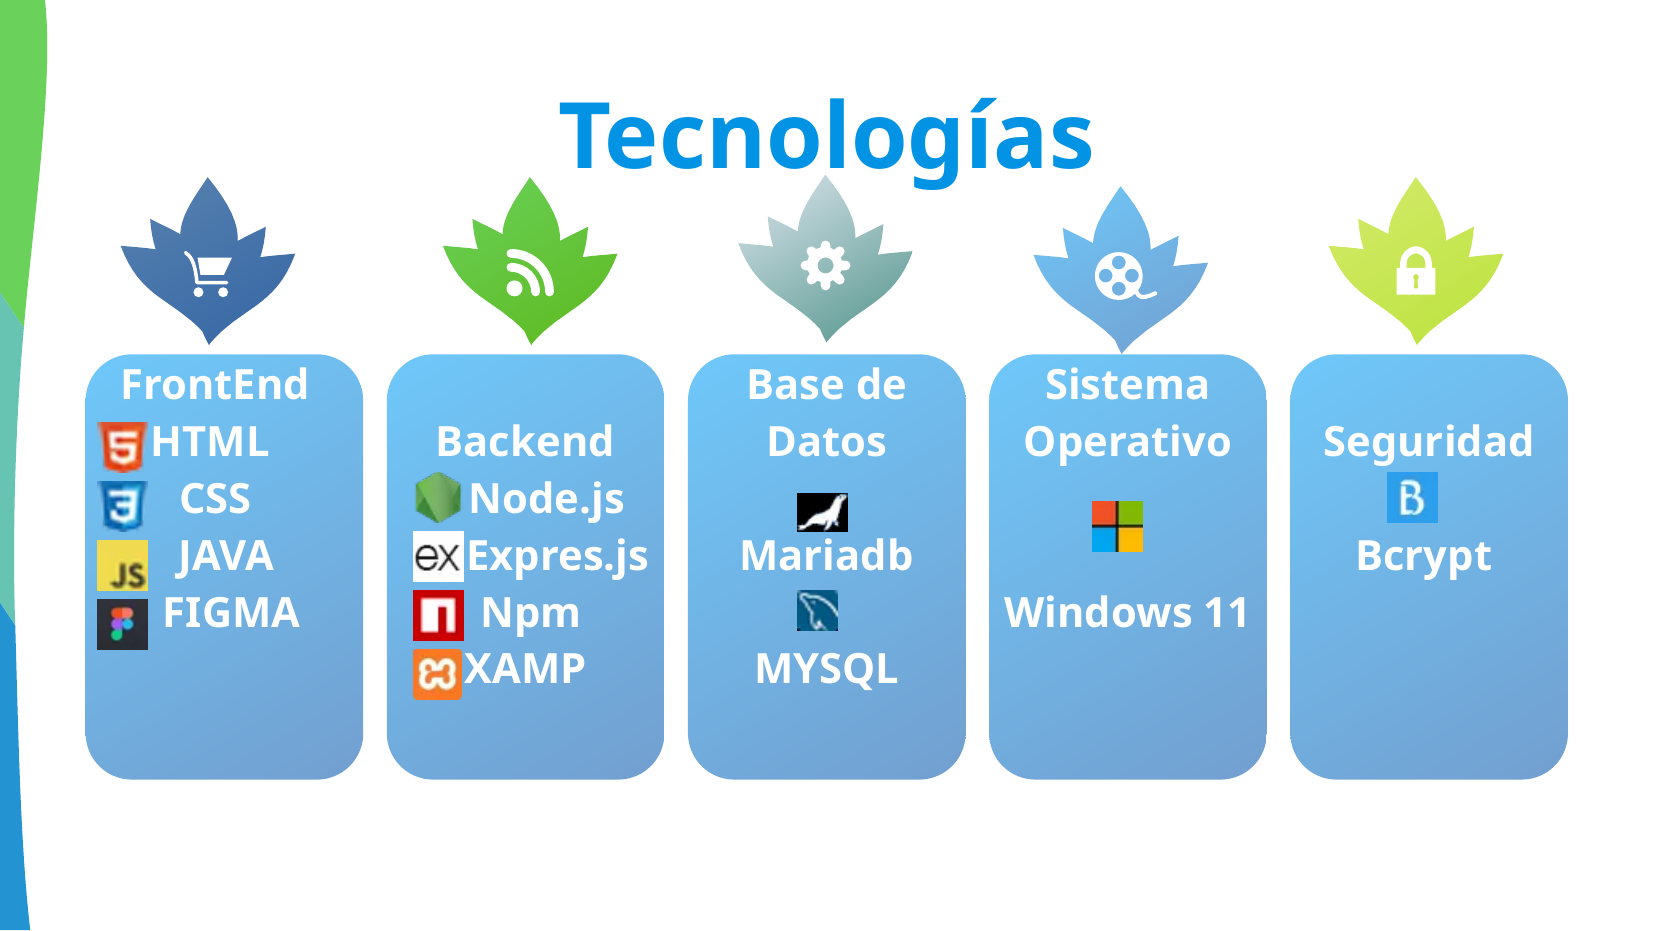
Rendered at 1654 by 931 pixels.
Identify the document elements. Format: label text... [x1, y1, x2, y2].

picture [97, 599, 148, 650]
picture [97, 540, 148, 591]
title Tecnologías [82, 59, 1571, 207]
subtitle Seguridad Bcrypt [1290, 354, 1568, 780]
text_box [355, 374, 364, 760]
picture [797, 590, 838, 631]
picture [413, 590, 464, 641]
subtitle FrontEnd HTML CSS JAVA FIGMA [76, 354, 355, 780]
picture [413, 531, 464, 582]
text_box [1033, 207, 1209, 355]
picture [413, 649, 462, 700]
picture [97, 481, 148, 532]
subtitle Sistema Operativo Windows 11 [989, 354, 1267, 780]
picture [797, 493, 848, 532]
text_box [1328, 207, 1504, 346]
text_box [442, 207, 618, 346]
picture [1387, 472, 1438, 523]
text_box [738, 207, 913, 343]
text_box [120, 207, 296, 346]
subtitle Base de Datos Mariadb MYSQL [687, 354, 966, 780]
picture [413, 472, 464, 523]
picture [97, 422, 148, 473]
subtitle Backend Node.js Expres.js Npm XAMP [386, 354, 665, 780]
picture [1092, 501, 1143, 552]
